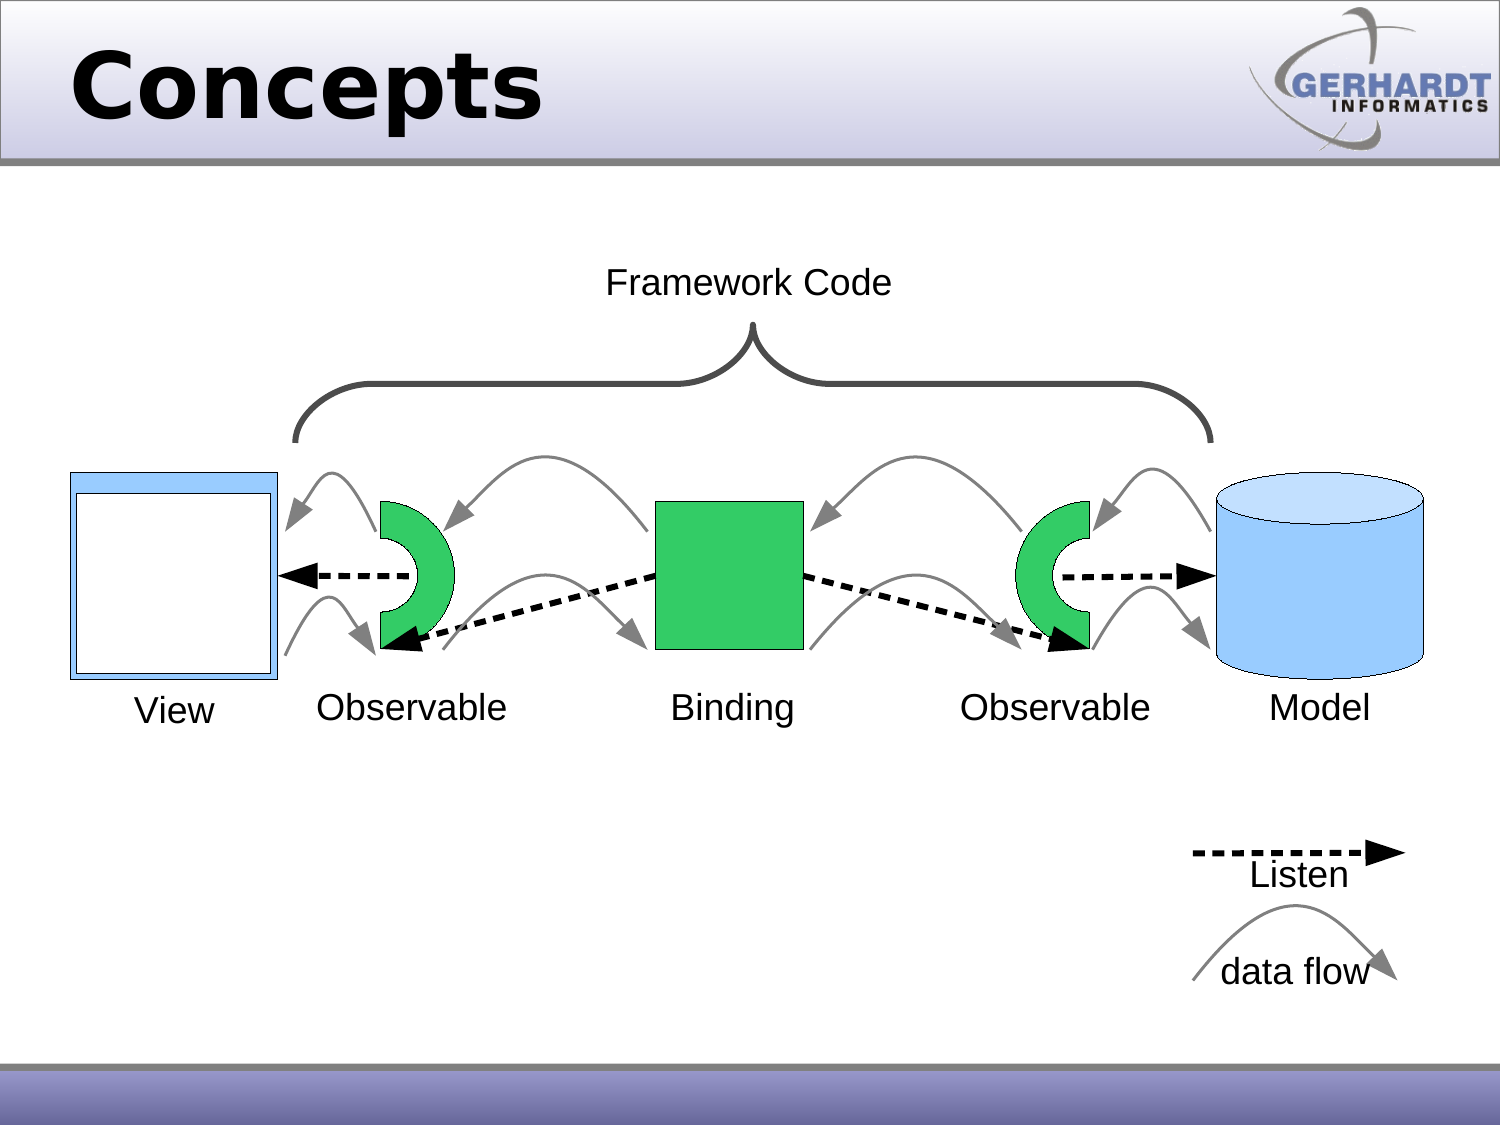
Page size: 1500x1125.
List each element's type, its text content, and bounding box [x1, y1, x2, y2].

text_box Observable [945, 679, 1166, 737]
text_box Framework Code [590, 253, 907, 311]
text_box Observable [301, 679, 523, 737]
text_box Model [1216, 500, 1424, 680]
text_box [655, 501, 804, 650]
text_box [1015, 501, 1090, 648]
text_box [380, 501, 455, 648]
picture [1420, 7, 1491, 151]
text_box [76, 493, 271, 674]
text_box View [70, 472, 278, 680]
text_box Binding [655, 679, 810, 737]
title Concepts [69, 0, 1420, 181]
